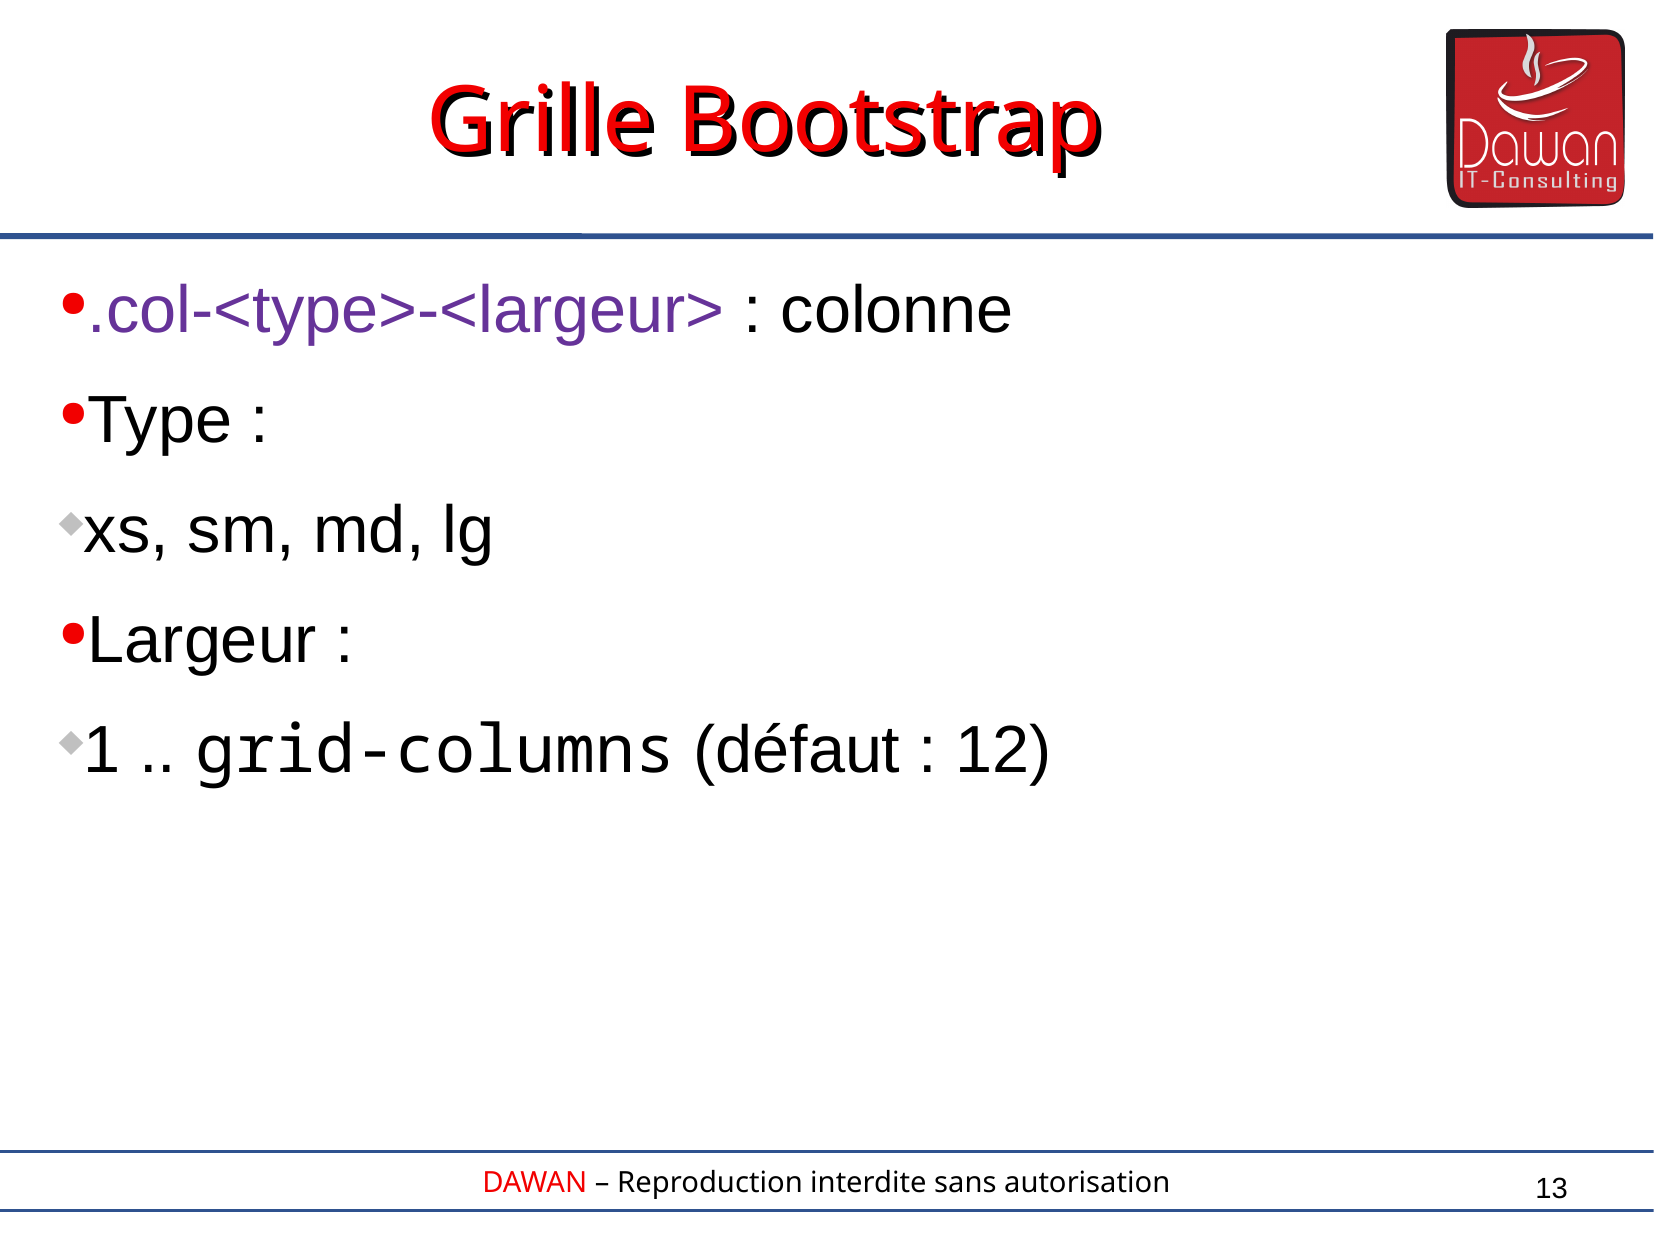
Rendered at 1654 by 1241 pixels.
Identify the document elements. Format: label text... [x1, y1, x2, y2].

title Grille Bootstrap [59, 24, 1447, 206]
text_box [1535, 1169, 1595, 1234]
list .col-<type>-<largeur> : colonne Type : xs, sm, md, lg Largeur : 1 .. grid-columns (défaut : 12) [59, 265, 1595, 1094]
